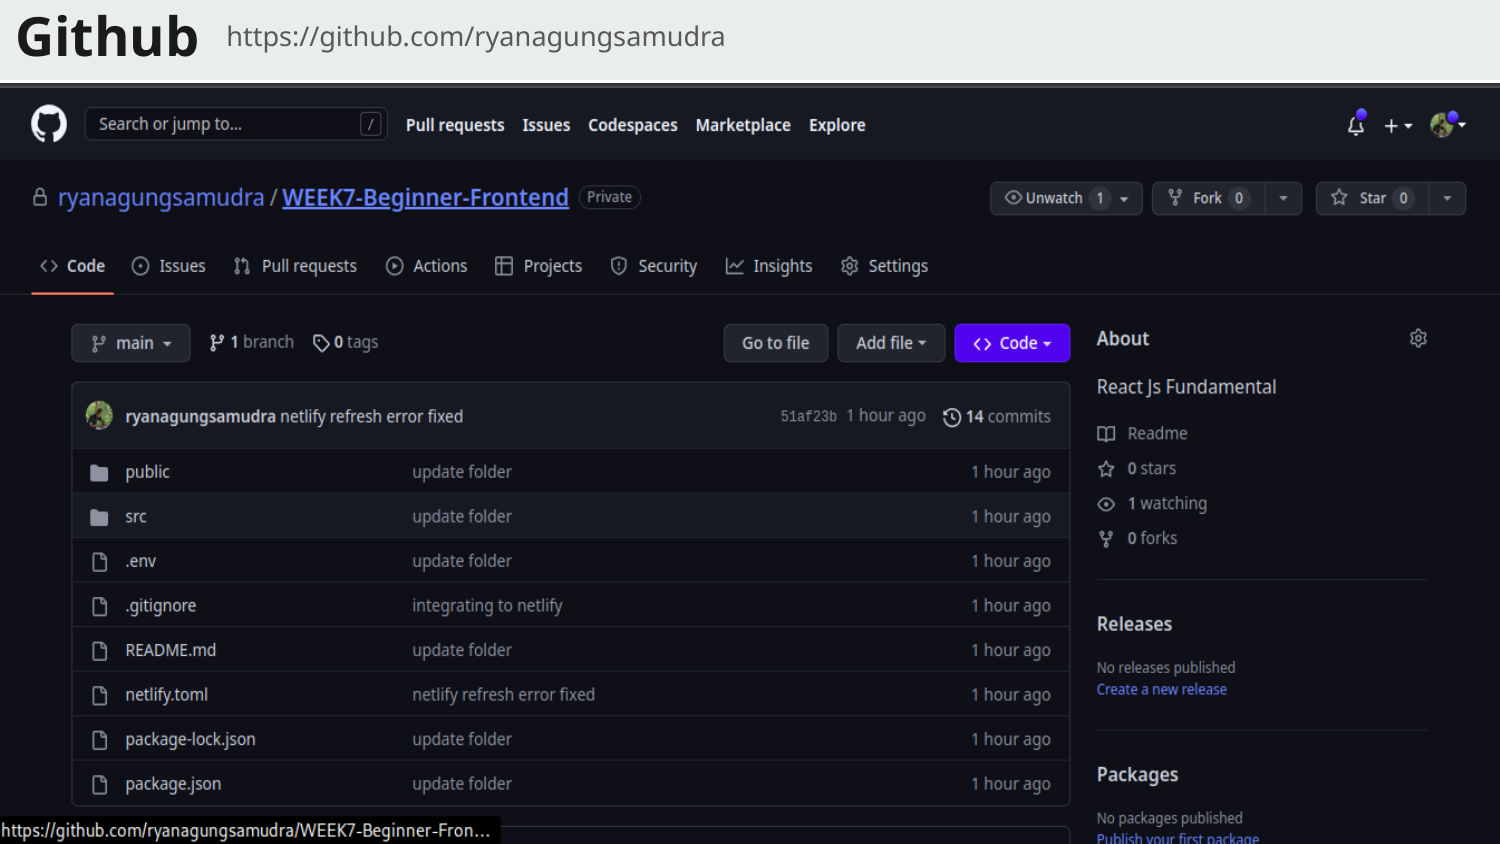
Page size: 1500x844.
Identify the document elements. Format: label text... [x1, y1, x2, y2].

list https://github.com/ryanagungsamudra [187, 0, 1051, 64]
title Github [0, 0, 1262, 76]
picture [0, 83, 1500, 844]
